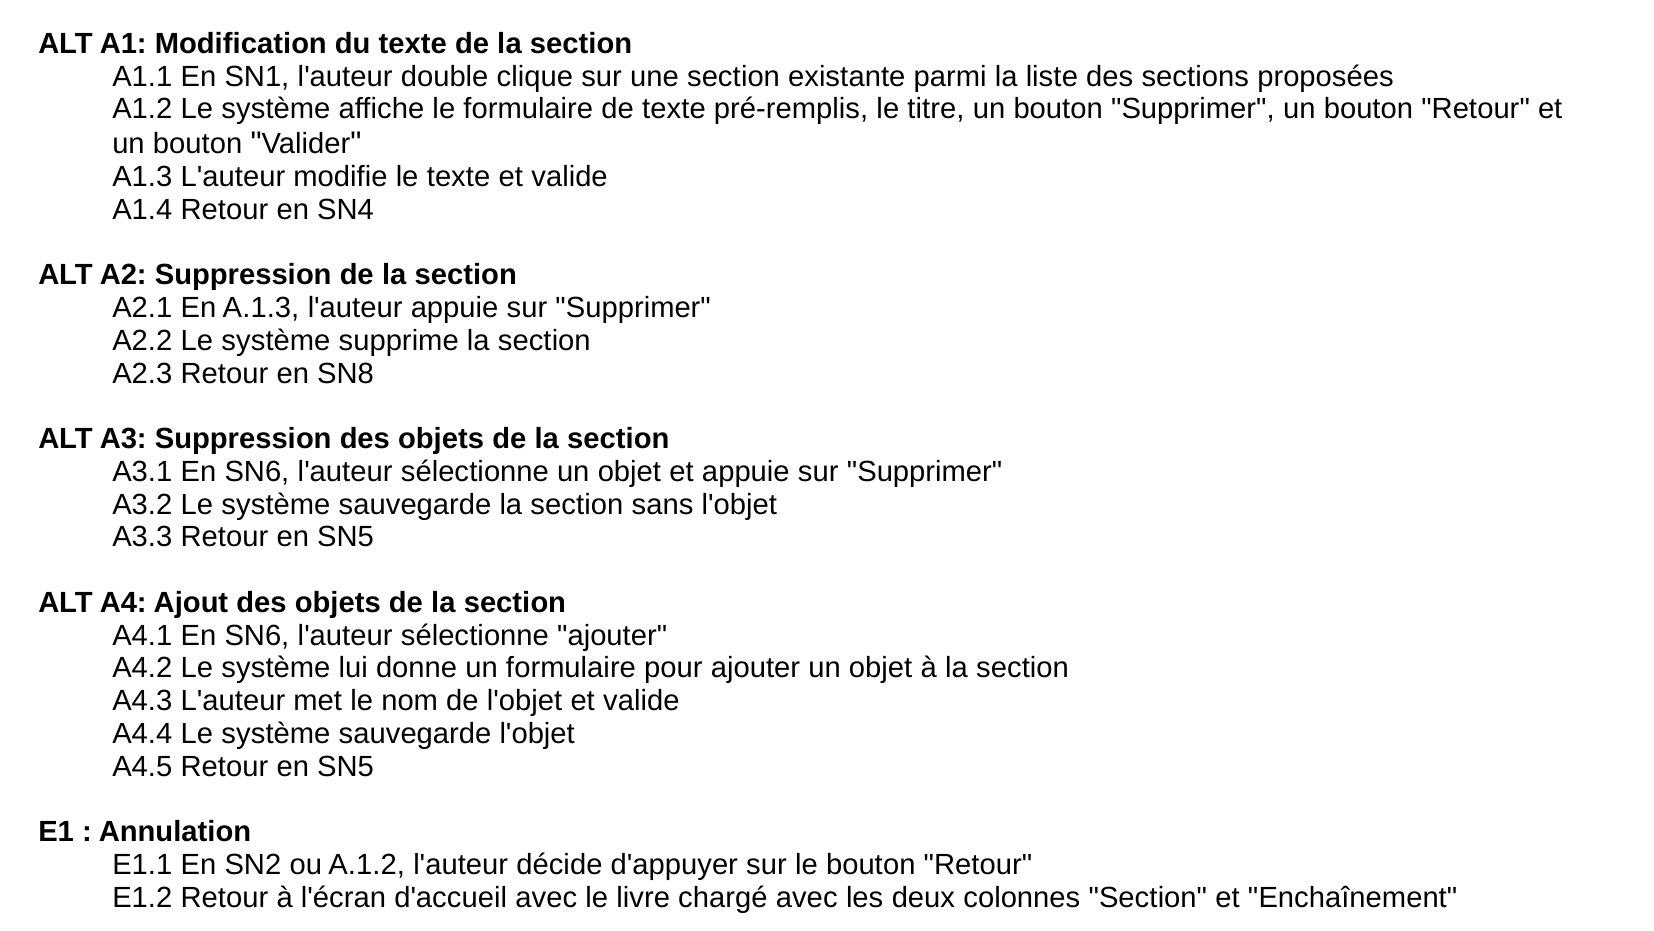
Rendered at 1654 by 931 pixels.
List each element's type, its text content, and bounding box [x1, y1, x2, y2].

text_box ALT A1: Modification du texte de la section A1.1 En SN1, l'auteur double clique sur une section existante parmi la liste des sections proposées A1.2 Le système affiche le formulaire de texte pré-remplis, le titre, un bouton "Supprimer", un bouton "Retour" et un bouton "Valider" A1.3 L'auteur modifie le texte et valide A1.4 Retour en SN4 ALT A2: Suppression de la section A2.1 En A.1.3, l'auteur appuie sur "Supprimer" A2.2 Le système supprime la section A2.3 Retour en SN8 ALT A3: Suppression des objets de la section A3.1 En SN6, l'auteur sélectionne un objet et appuie sur "Supprimer" A3.2 Le système sauvegarde la section sans l'objet A3.3 Retour en SN5 ALT A4: Ajout des objets de la section A4.1 En SN6, l'auteur sélectionne "ajouter" A4.2 Le système lui donne un formulaire pour ajouter un objet à la section A4.3 L'auteur met le nom de l'objet et valide A4.4 Le système sauvegarde l'objet A4.5 Retour en SN5 E1 : Annulation E1.1 En SN2 ou A.1.2, l'auteur décide d'appuyer sur le bouton "Retour" E1.2 Retour à l'écran d'accueil avec le livre chargé avec les deux colonnes "Section" et "Enchaînement" [23, 19, 1591, 931]
